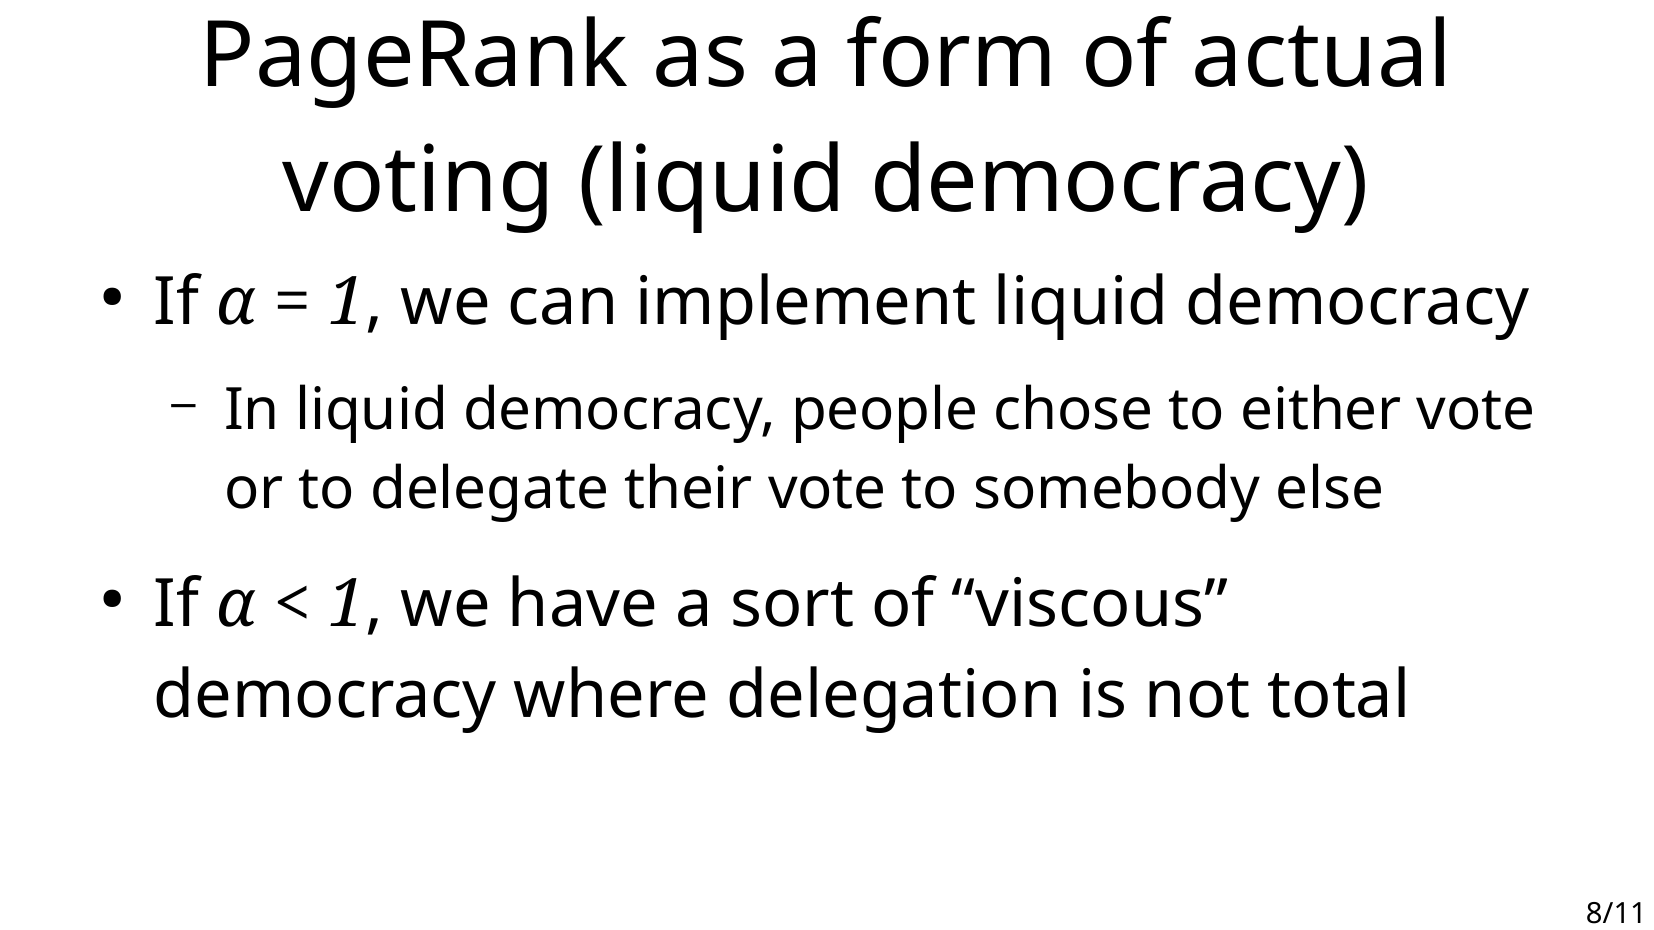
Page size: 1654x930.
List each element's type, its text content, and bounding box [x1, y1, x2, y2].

title PageRank as a form of actual voting (liquid democracy) [82, 0, 1571, 243]
list If α = 1, we can implement liquid democracy In liquid democracy, people chose to either vote or to delegate their vote to somebody else If α < 1, we have a sort of “viscous” democracy where delegation is not total [82, 252, 1571, 793]
